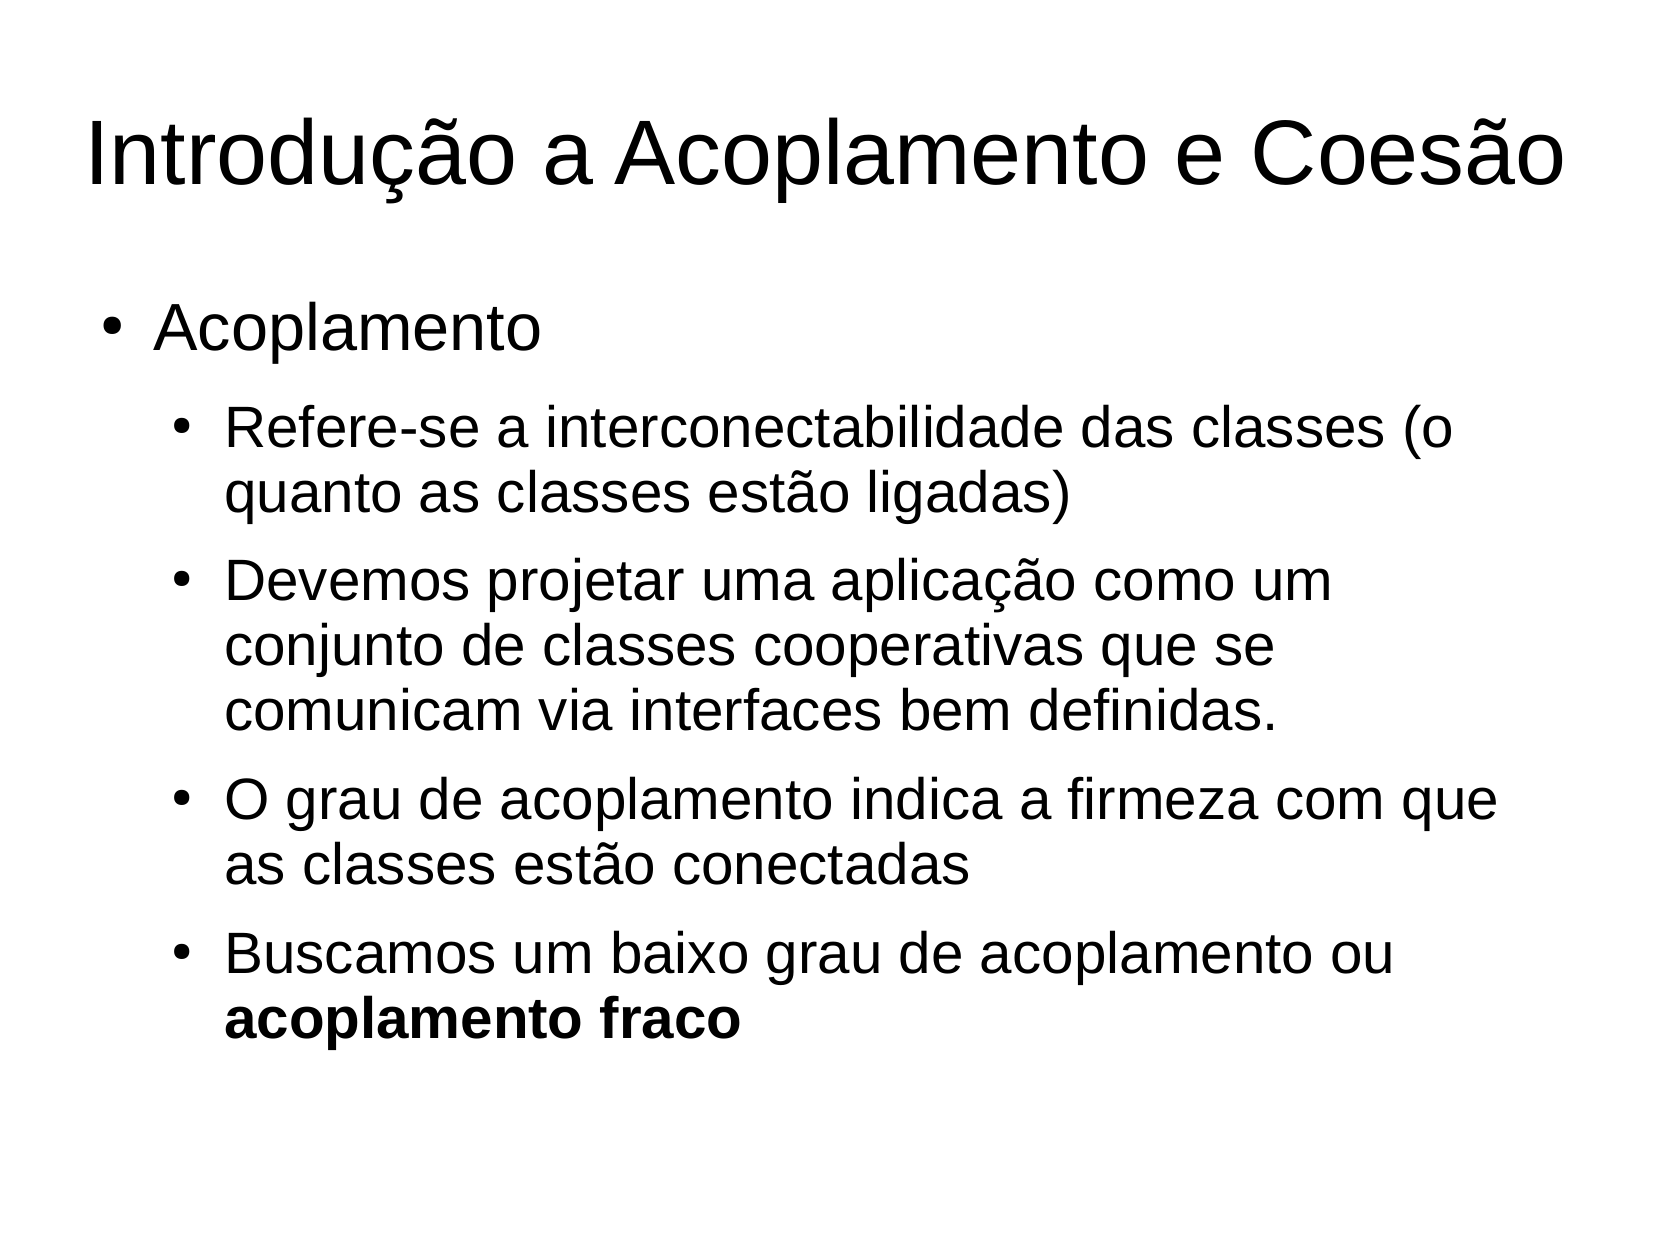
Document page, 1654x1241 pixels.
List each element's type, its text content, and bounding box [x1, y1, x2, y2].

title Introdução a Acoplamento e Coesão [82, 49, 1571, 257]
list Acoplamento Refere-se a interconectabilidade das classes (o quanto as classes estão ligadas) Devemos projetar uma aplicação como um conjunto de classes cooperativas que se comunicam via interfaces bem definidas. O grau de acoplamento indica a firmeza com que as classes estão conectadas Buscamos um baixo grau de acoplamento ou acoplamento fraco [82, 290, 1571, 1109]
